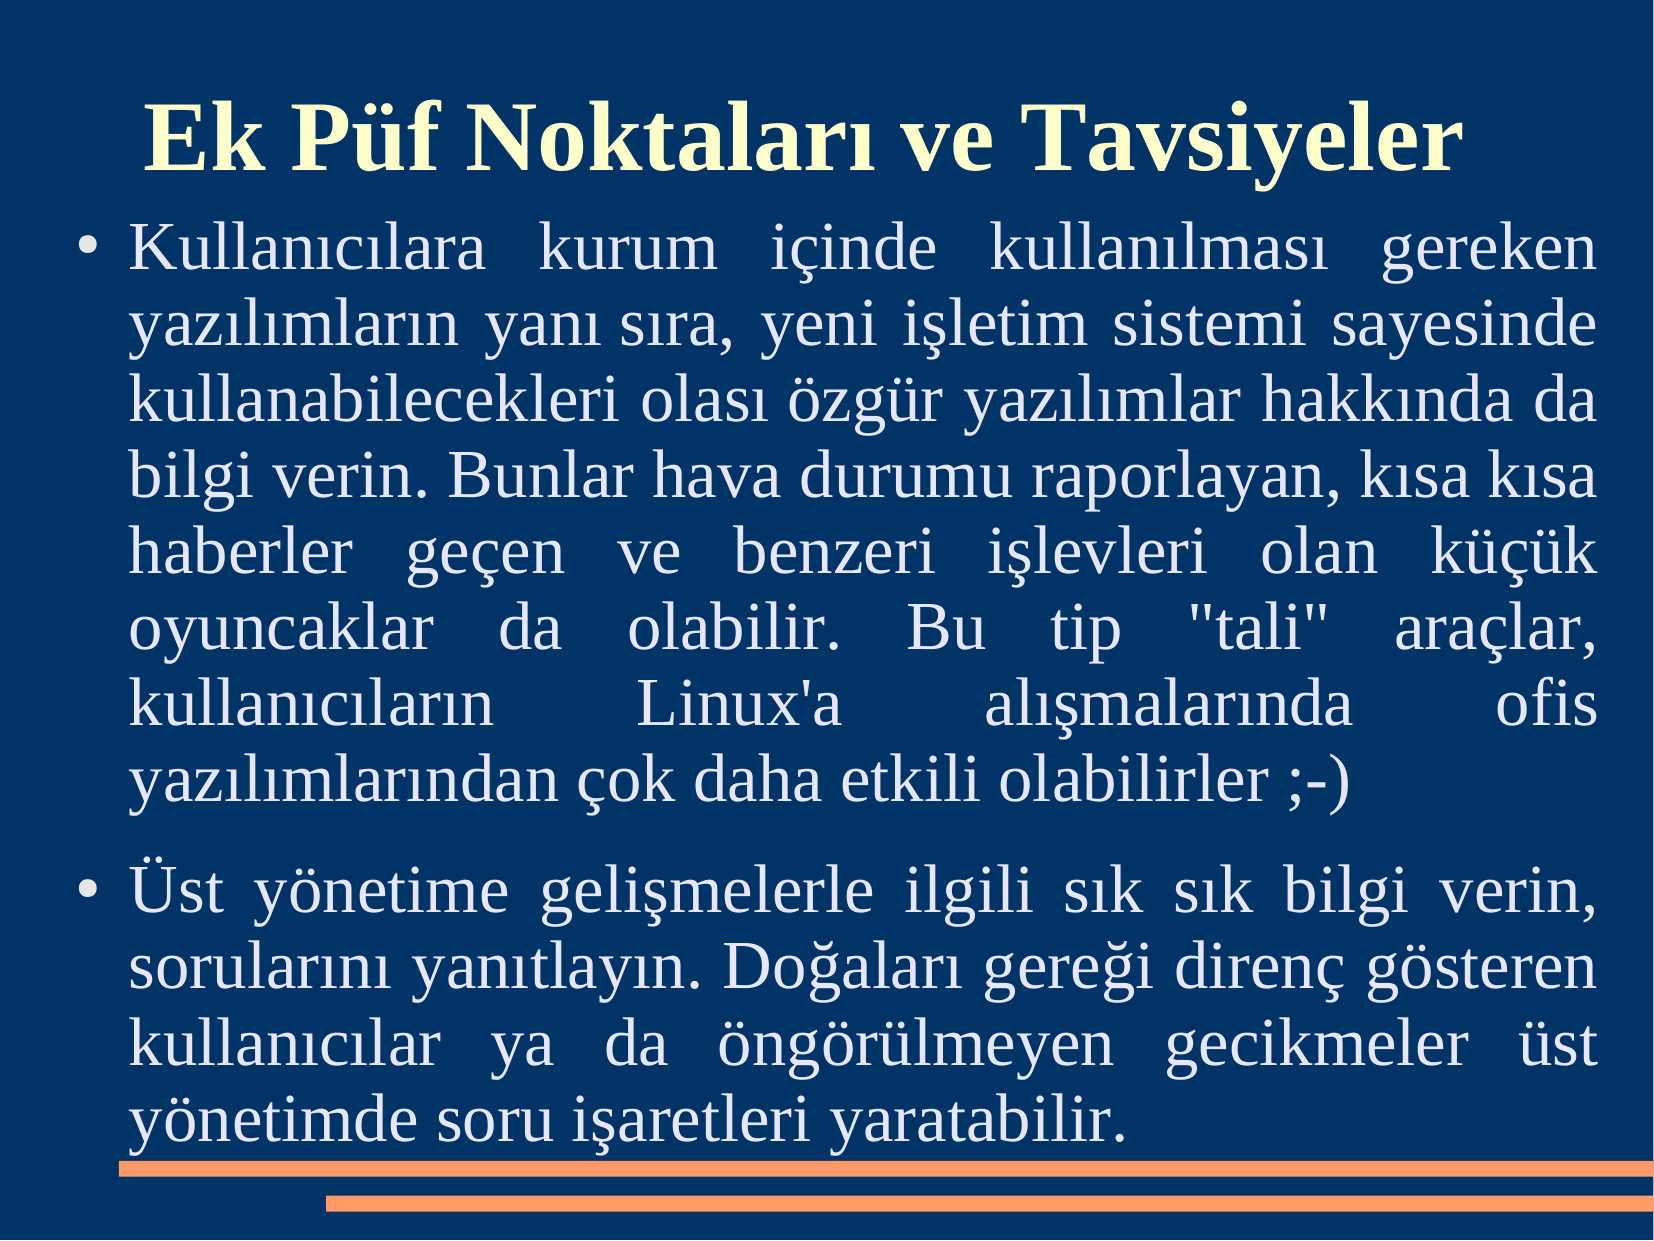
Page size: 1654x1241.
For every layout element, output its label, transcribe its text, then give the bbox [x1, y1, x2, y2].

list Kullanıcılara kurum içinde kullanılması gereken yazılımların yanı sıra, yeni işletim sistemi sayesinde kullanabilecekleri olası özgür yazılımlar hakkında da bilgi verin. Bunlar hava durumu raporlayan, kısa kısa haberler geçen ve benzeri işlevleri olan küçük oyuncaklar da olabilir. Bu tip "tali" araçlar, kullanıcıların Linux'a alışmalarında ofis yazılımlarından çok daha etkili olabilirler ;-) Üst yönetime gelişmelerle ilgili sık sık bilgi verin, sorularını yanıtlayın. Doğaları gereği direnç gösteren kullanıcılar ya da öngörülmeyen gecikmeler üst yönetimde soru işaretleri yaratabilir. [57, 208, 1601, 1156]
title Ek Püf Noktaları ve Tavsiyeler [87, 58, 1522, 208]
